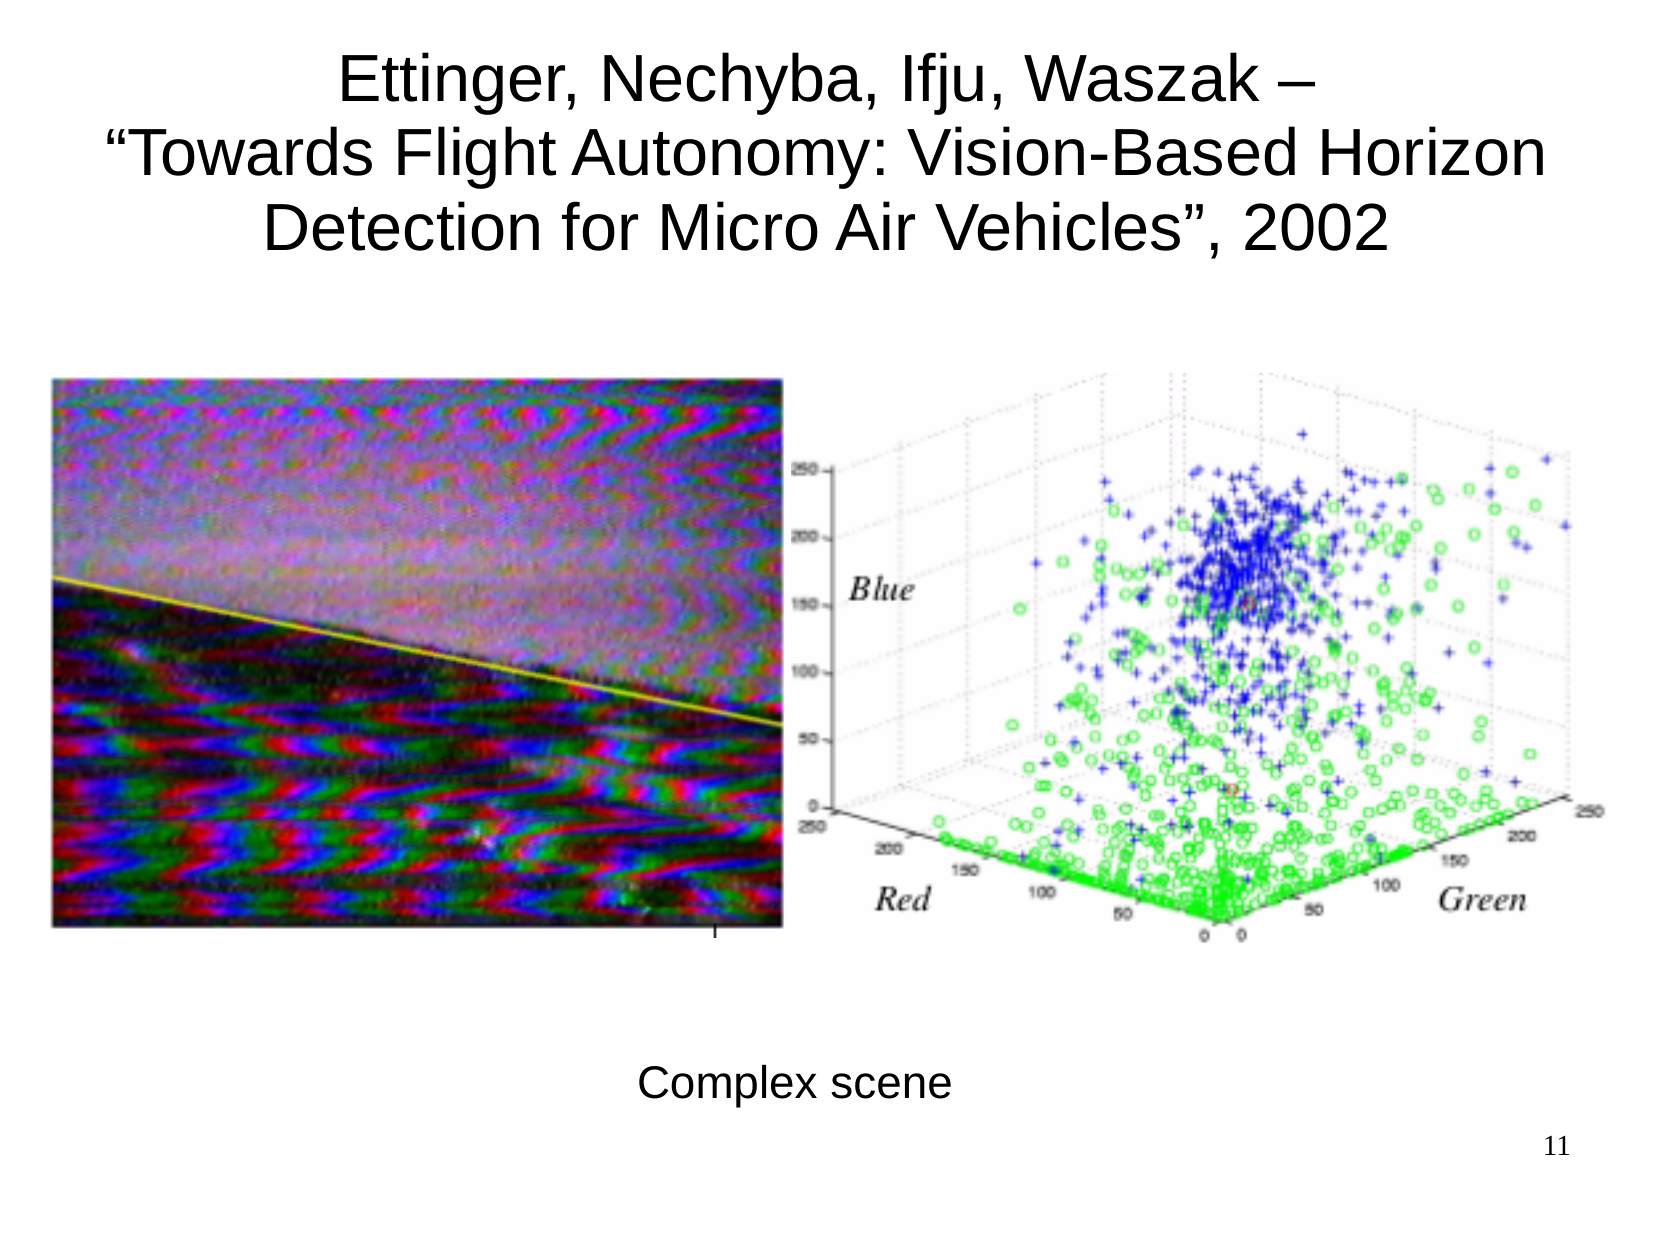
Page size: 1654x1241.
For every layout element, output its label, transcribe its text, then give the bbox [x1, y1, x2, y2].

picture [40, 367, 1624, 959]
text_box Complex scene [525, 1050, 1066, 1117]
title Ettinger, Nechyba, Ifju, Waszak – “Towards Flight Autonomy: Vision-Based Horizon Detection for Micro Air Vehicles”, 2002 [82, 40, 1571, 265]
